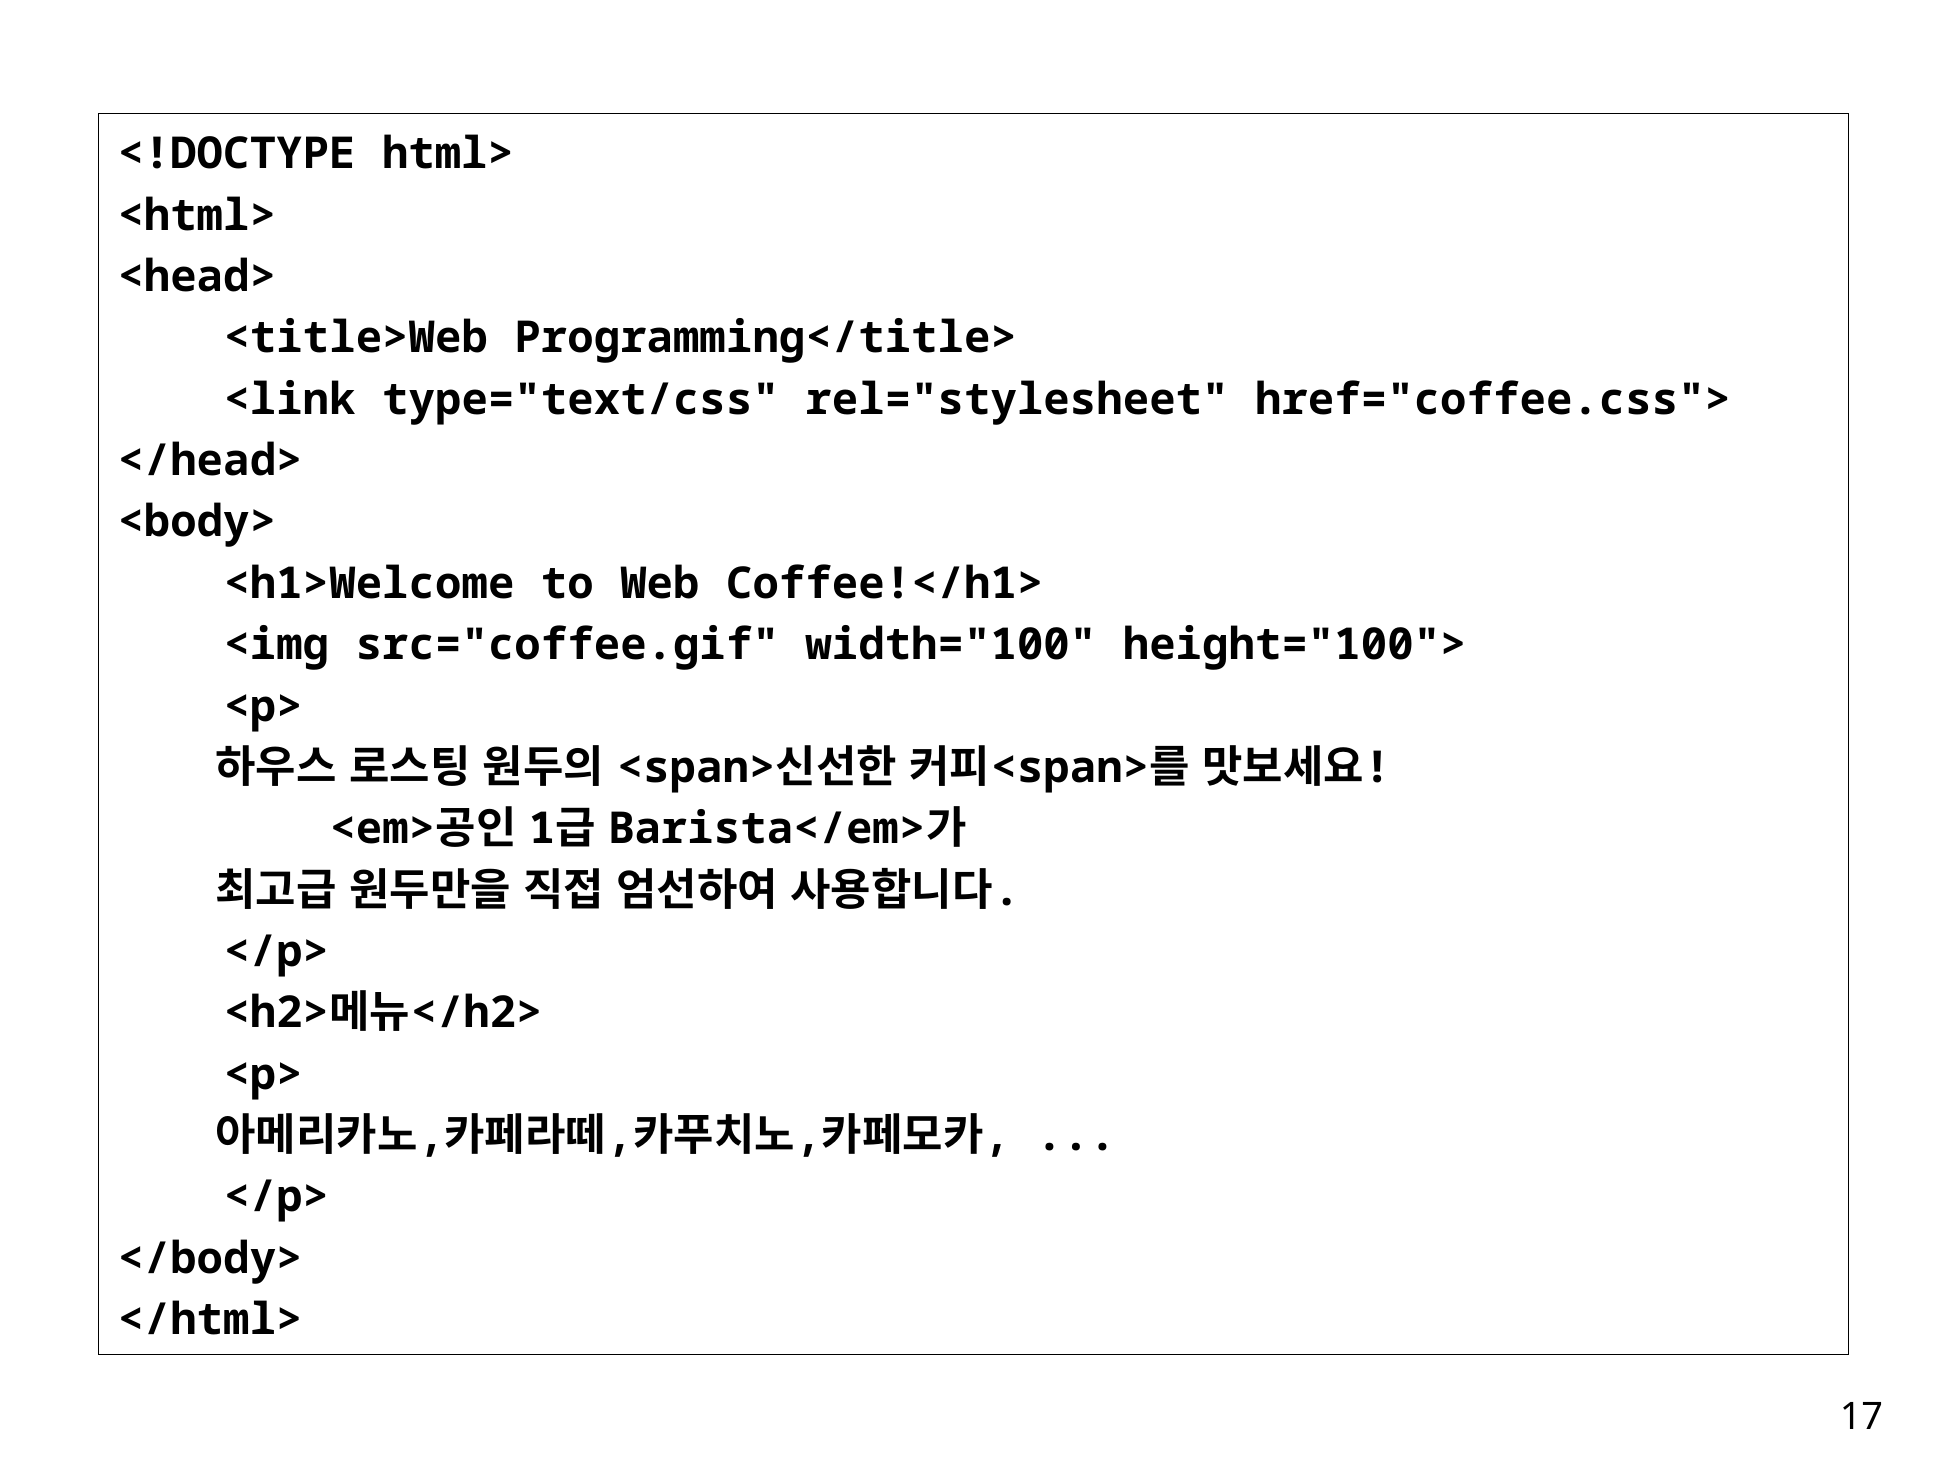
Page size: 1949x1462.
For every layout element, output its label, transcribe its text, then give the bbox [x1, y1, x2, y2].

text_box <!DOCTYPE html> <html> <head> <title>Web Programming</title> <link type="text/css" rel="stylesheet" href="coffee.css"> </head> <body> <h1>Welcome to Web Coffee!</h1> <img src="coffee.gif" width="100" height="100"> <p> 하우스 로스팅 원두의 <span>신선한 커피<span>를 맛보세요! <em>공인 1급 Barista</em>가 최고급 원두만을 직접 엄선하여 사용합니다. </p> <h2>메뉴</h2> <p> 아메리카노,카페라떼,카푸치노,카페모카, ... </p> </body> </html> [98, 113, 1849, 1355]
slide_number 20 [1496, 1372, 1899, 1462]
